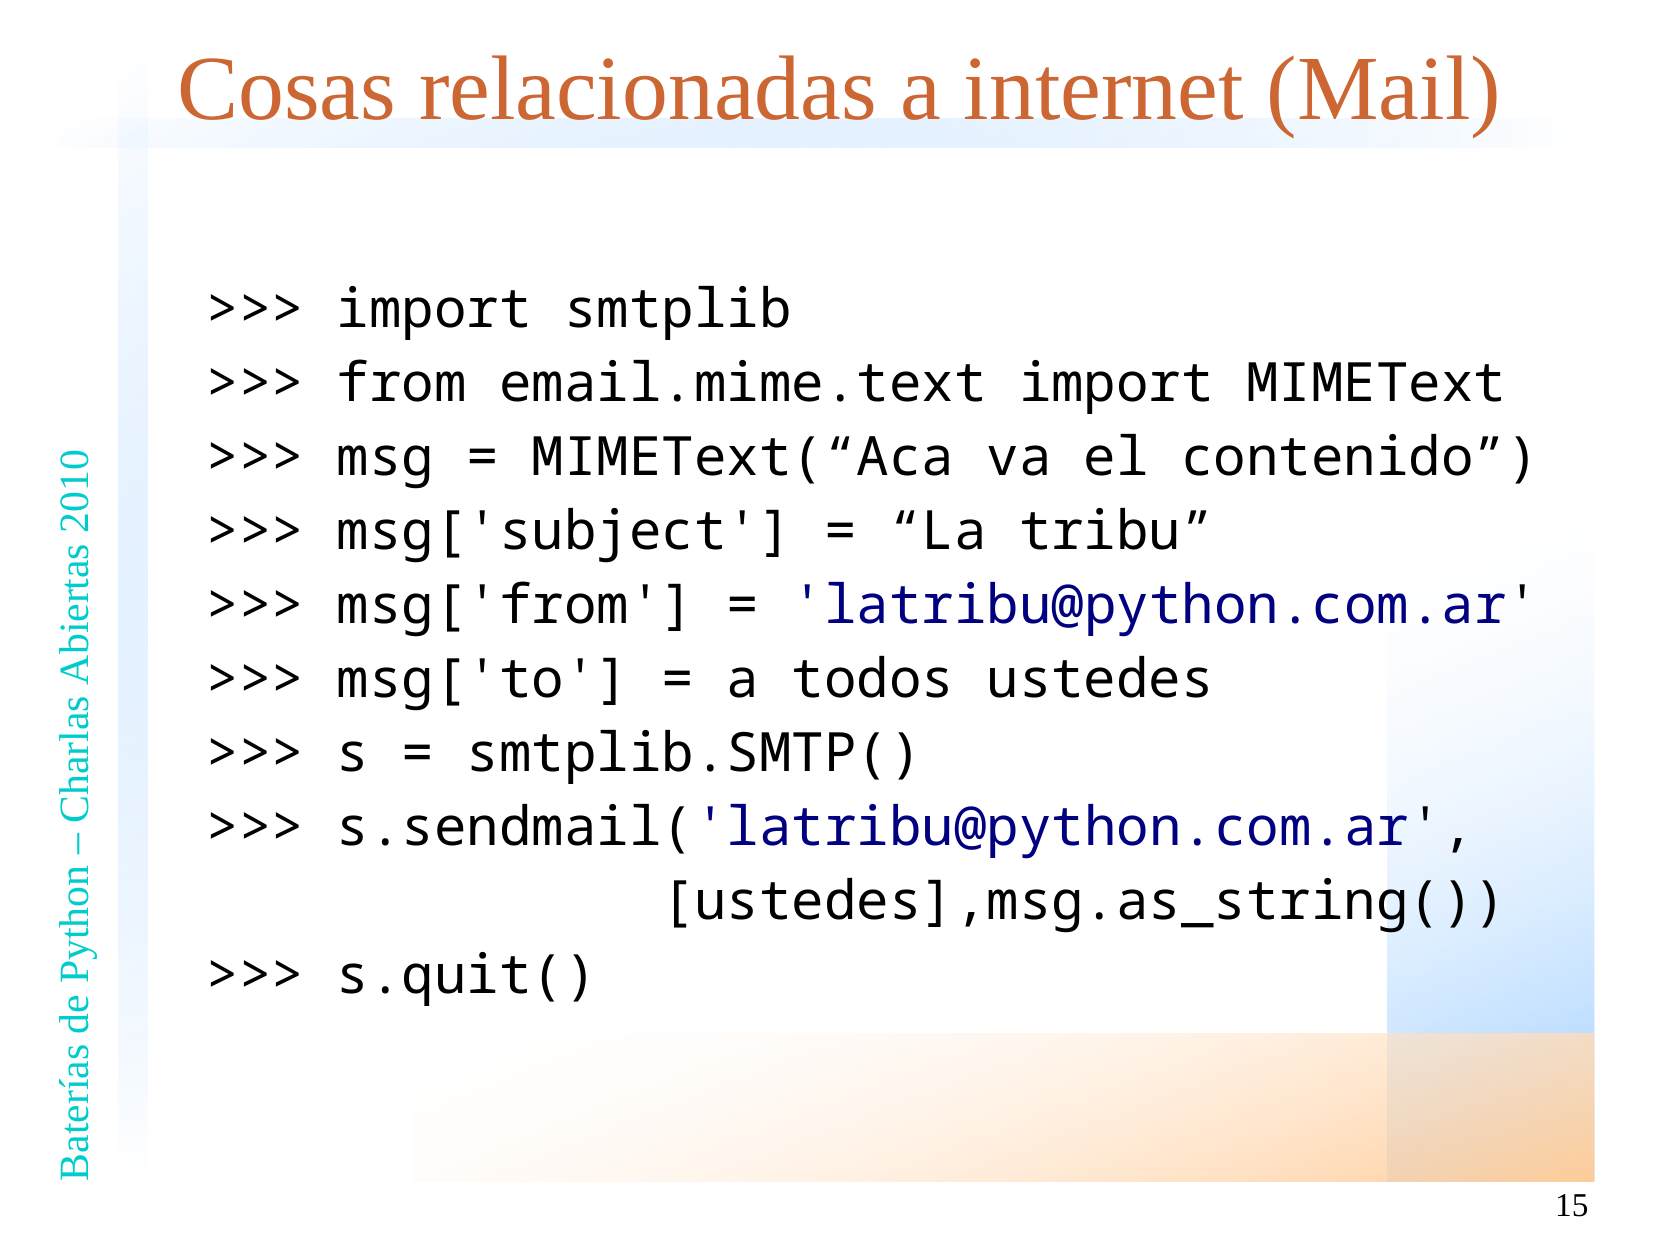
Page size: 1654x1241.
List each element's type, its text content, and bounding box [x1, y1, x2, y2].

title Cosas relacionadas a internet (Mail) [177, 29, 1595, 148]
subtitle >>> import smtplib >>> from email.mime.text import MIMEText >>> msg = MIMEText(“Aca va el contenido”) >>> msg['subject'] = “La tribu” >>> msg['from'] = 'latribu@python.com.ar' >>> msg['to'] = a todos ustedes >>> s = smtplib.SMTP() >>> s.sendmail('latribu@python.com.ar', [ustedes],msg.as_string()) >>> s.quit() [206, 177, 1595, 1182]
